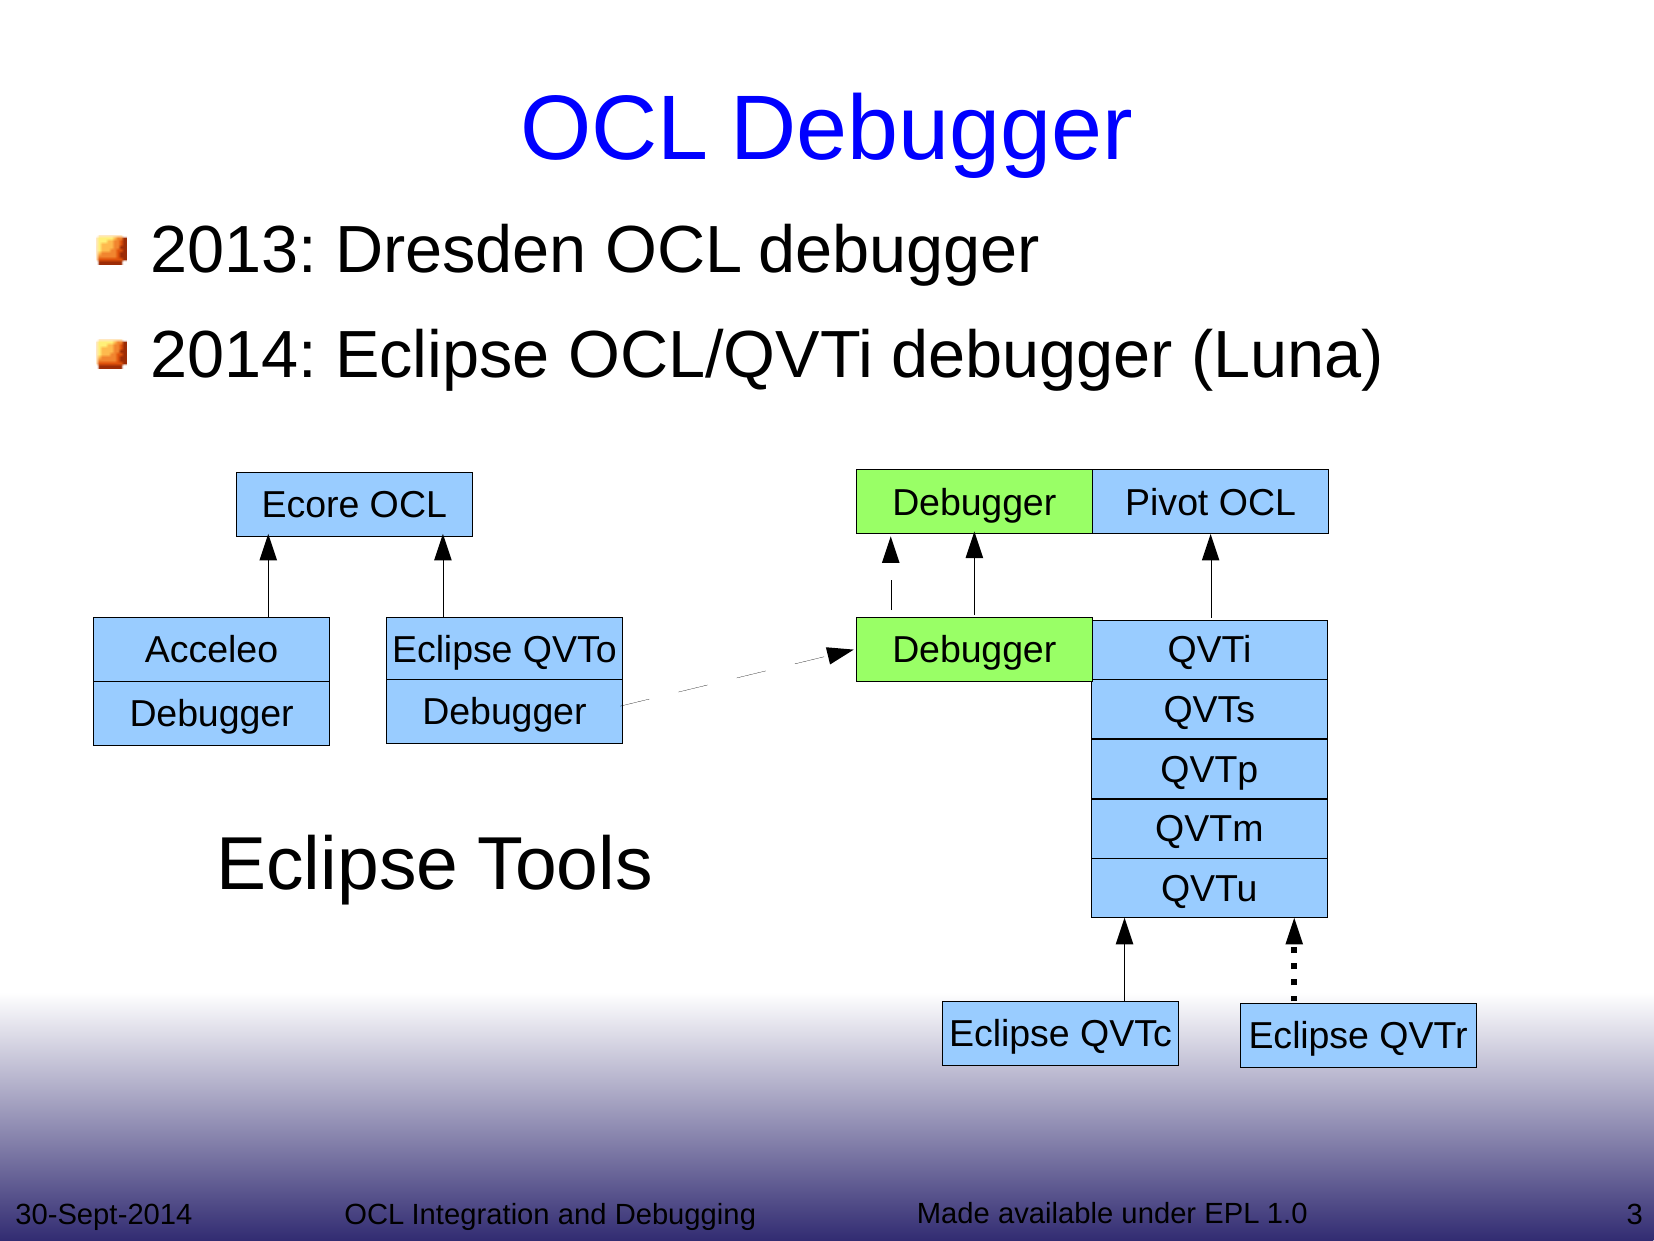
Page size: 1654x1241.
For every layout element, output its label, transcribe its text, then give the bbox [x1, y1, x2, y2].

text_box QVTp [1091, 739, 1328, 799]
text_box QVTs [1091, 679, 1328, 739]
title OCL Debugger [82, 49, 1571, 207]
text_box Debugger [856, 469, 1093, 534]
text_box QVTm [1091, 799, 1328, 858]
text_box Acceleo [93, 617, 330, 681]
text_box Eclipse QVTr [1240, 1003, 1477, 1068]
text_box Debugger [386, 679, 623, 744]
text_box Debugger [93, 681, 330, 746]
text_box Ecore OCL [236, 472, 473, 537]
text_box Eclipse Tools [201, 814, 788, 914]
text_box Eclipse QVTo [386, 617, 623, 679]
text_box Eclipse QVTc [942, 1001, 1179, 1066]
text_box QVTu [1091, 858, 1328, 918]
text_box Debugger [856, 617, 1093, 682]
text_box Pivot OCL [1093, 469, 1329, 534]
text_box QVTi [1093, 620, 1328, 679]
list 2013: Dresden OCL debugger 2014: Eclipse OCL/QVTi debugger (Luna) [79, 212, 1568, 1031]
